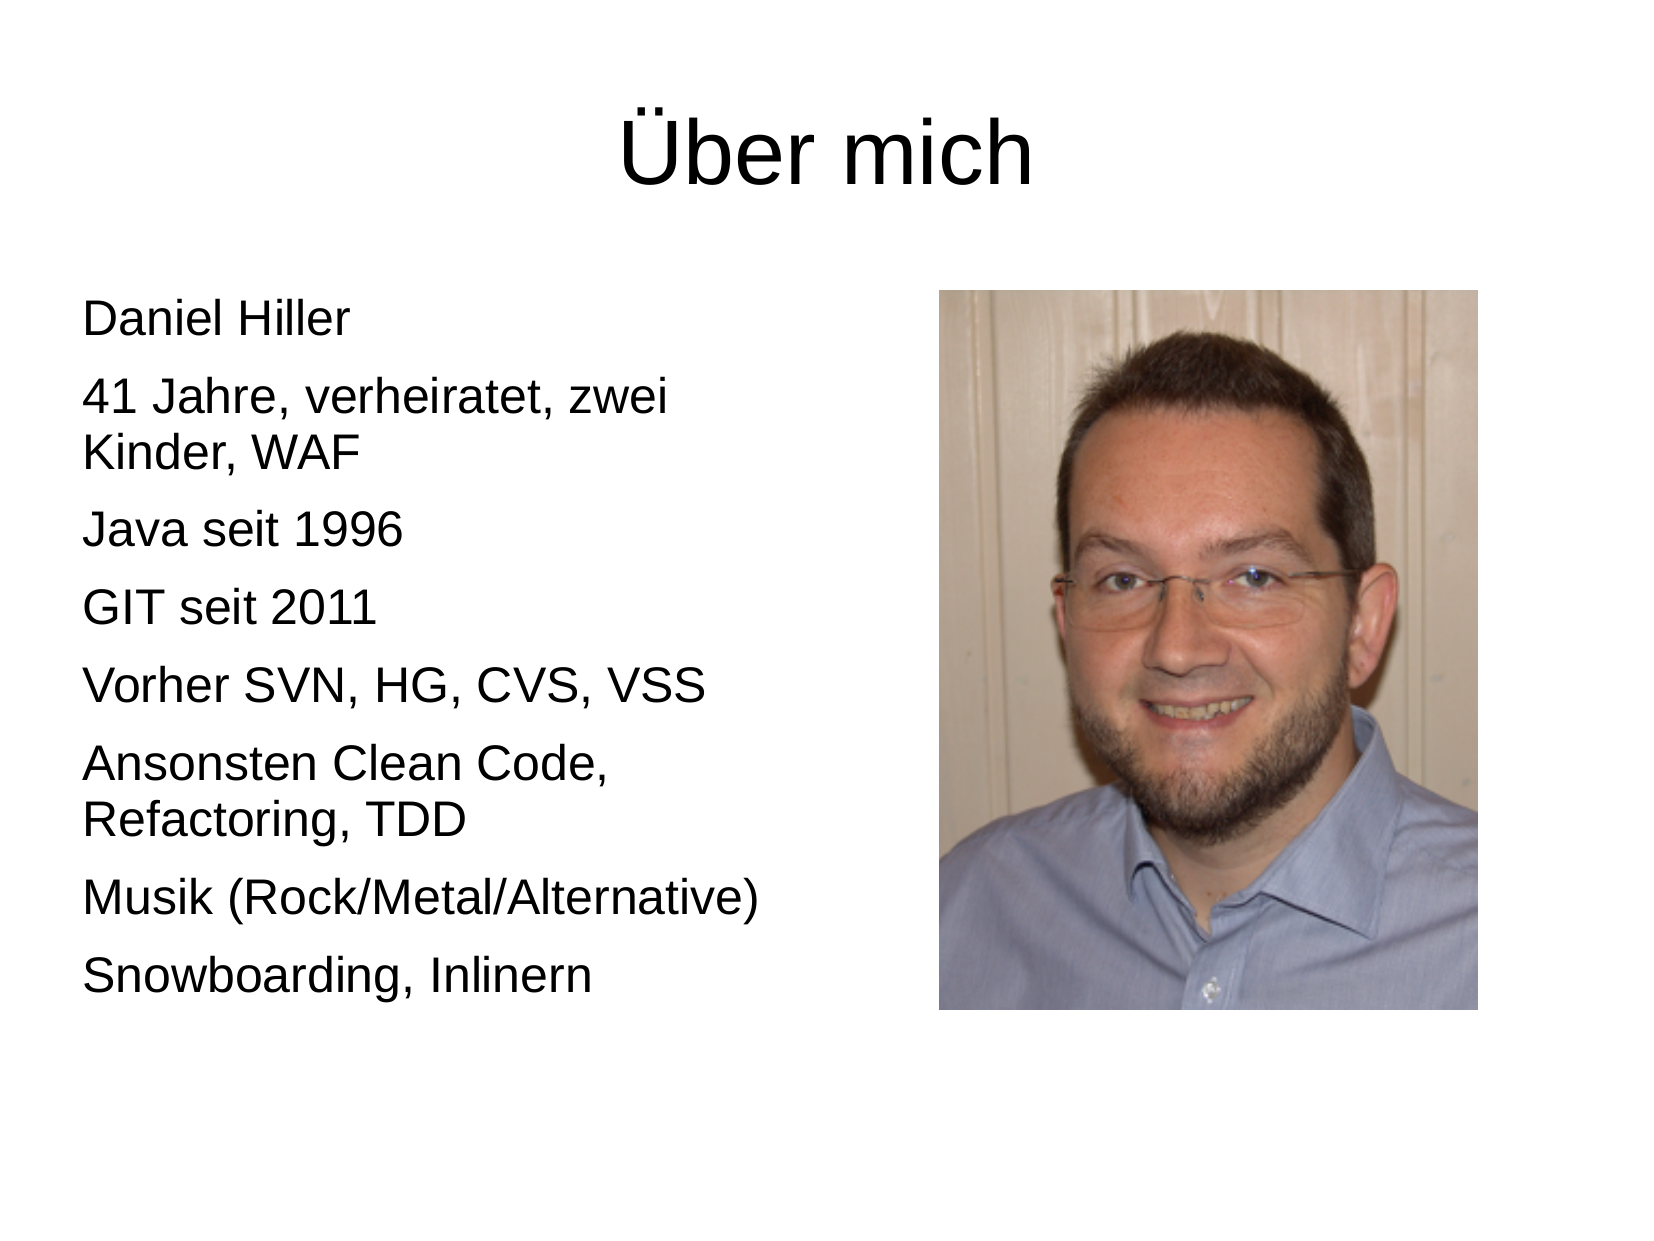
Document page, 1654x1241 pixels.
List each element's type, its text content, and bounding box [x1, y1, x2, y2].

list Daniel Hiller 41 Jahre, verheiratet, zwei Kinder, WAF Java seit 1996 GIT seit 2011 Vorher SVN, HG, CVS, VSS Ansonsten Clean Code, Refactoring, TDD Musik (Rock/Metal/Alternative) Snowboarding, Inlinern [82, 290, 809, 1010]
picture [939, 290, 1478, 1010]
title Über mich [82, 49, 1571, 257]
